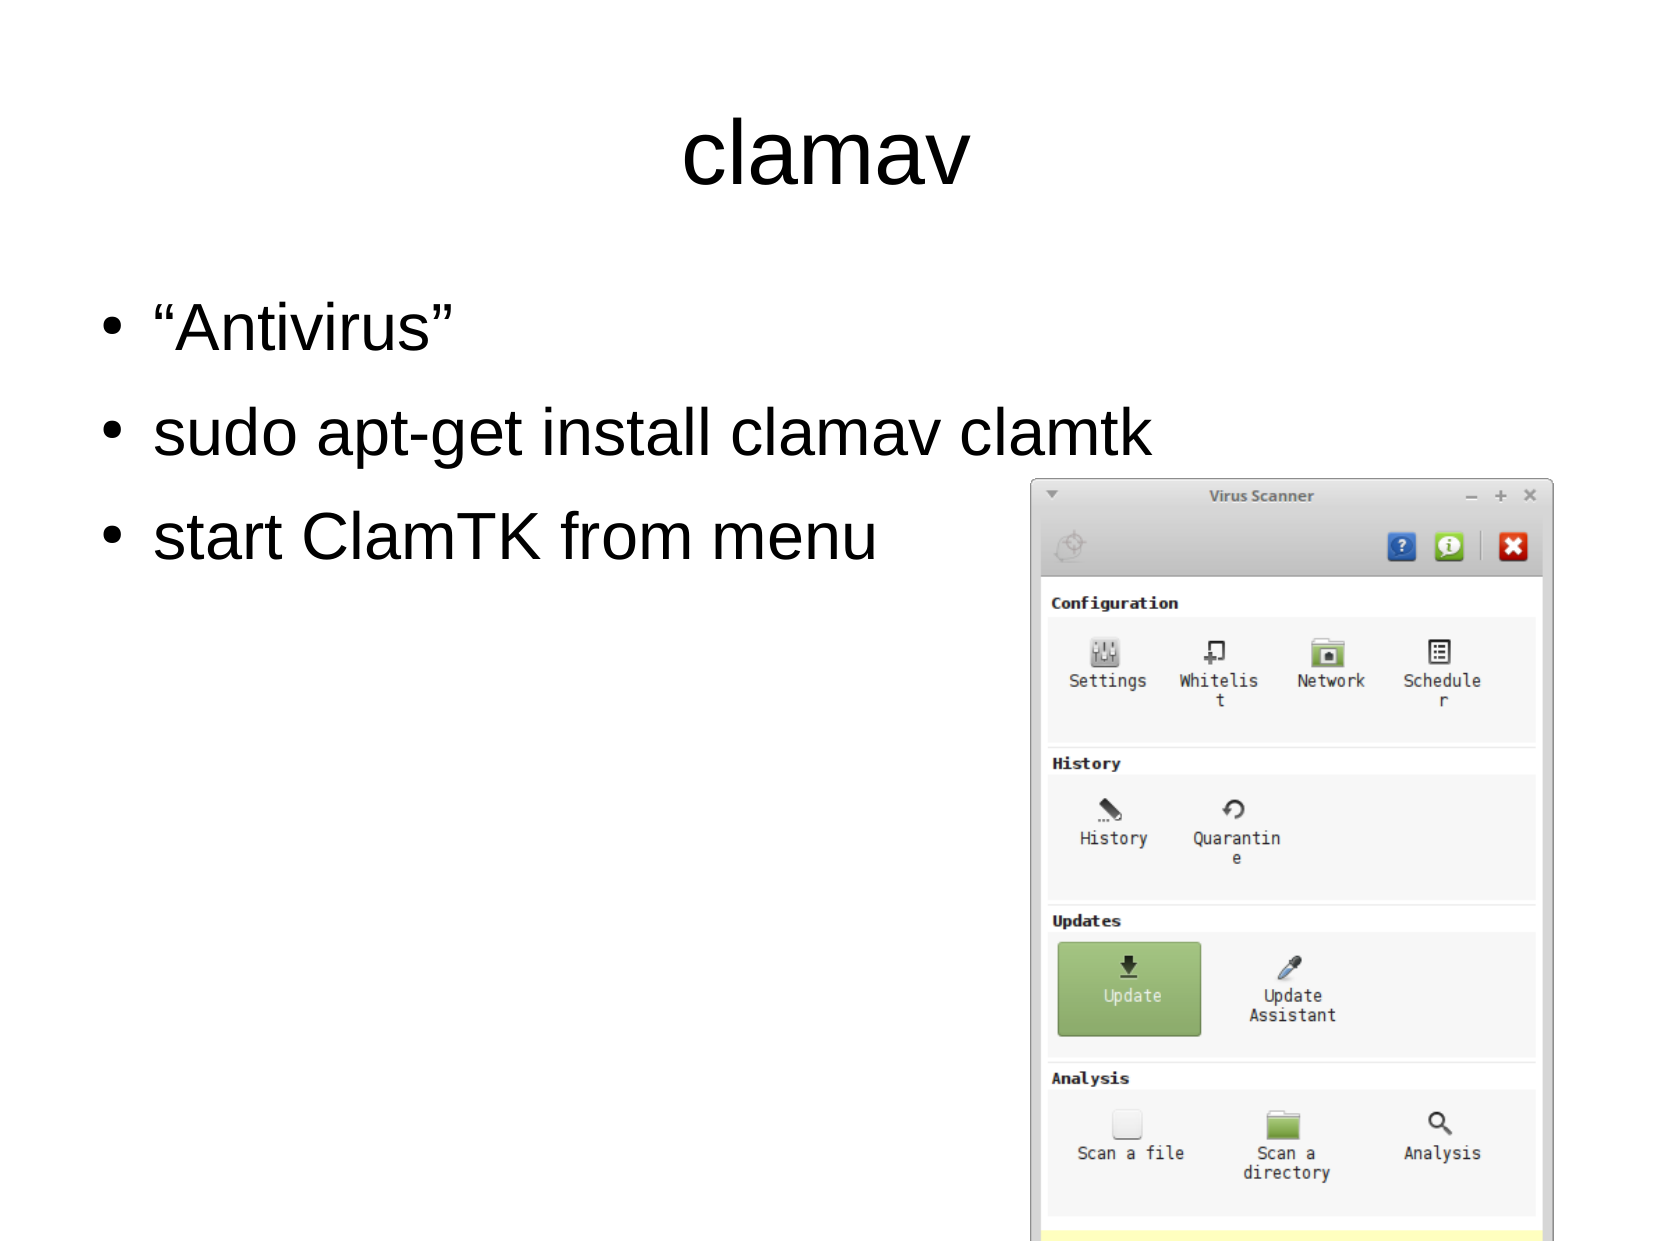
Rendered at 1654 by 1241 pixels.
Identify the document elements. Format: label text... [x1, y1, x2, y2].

list “Antivirus” sudo apt-get install clamav clamtk start ClamTK from menu [82, 290, 1571, 1010]
picture [1030, 478, 1554, 1241]
title clamav [82, 49, 1571, 257]
